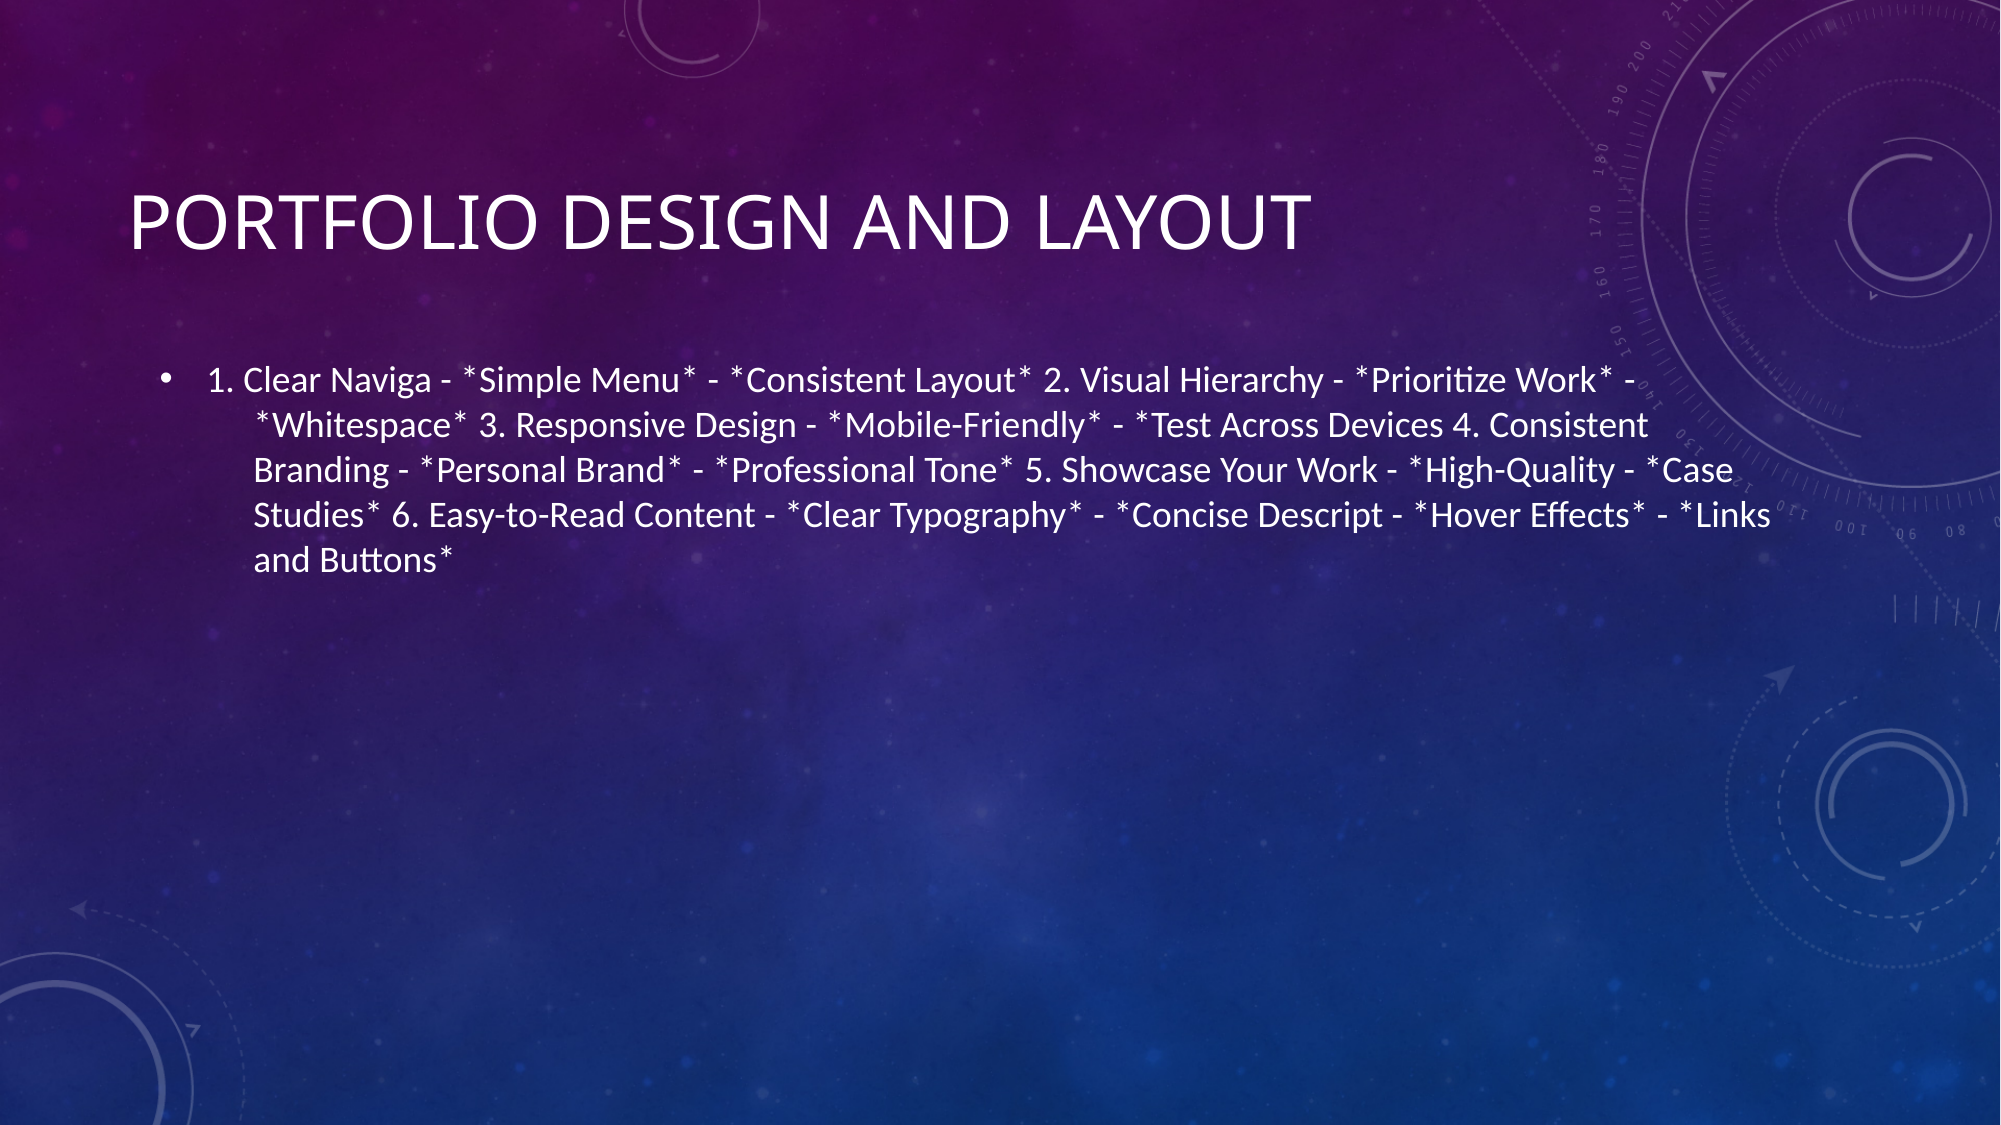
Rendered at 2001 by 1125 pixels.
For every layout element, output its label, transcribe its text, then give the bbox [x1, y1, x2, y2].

list 1. Clear Naviga - *Simple Menu* - *Consistent Layout* 2. Visual Hierarchy - *Prioritize Work* - *Whitespace* 3. Responsive Design - *Mobile-Friendly* - *Test Across Devices 4. Consistent Branding - *Personal Brand* - *Professional Tone* 5. Showcase Your Work - *High-Quality - *Case Studies* 6. Easy-to-Read Content - *Clear Typography* - *Concise Descript - *Hover Effects* - *Links and Buttons* [144, 168, 1807, 768]
title Portfolio design and Layout [112, 99, 1775, 339]
